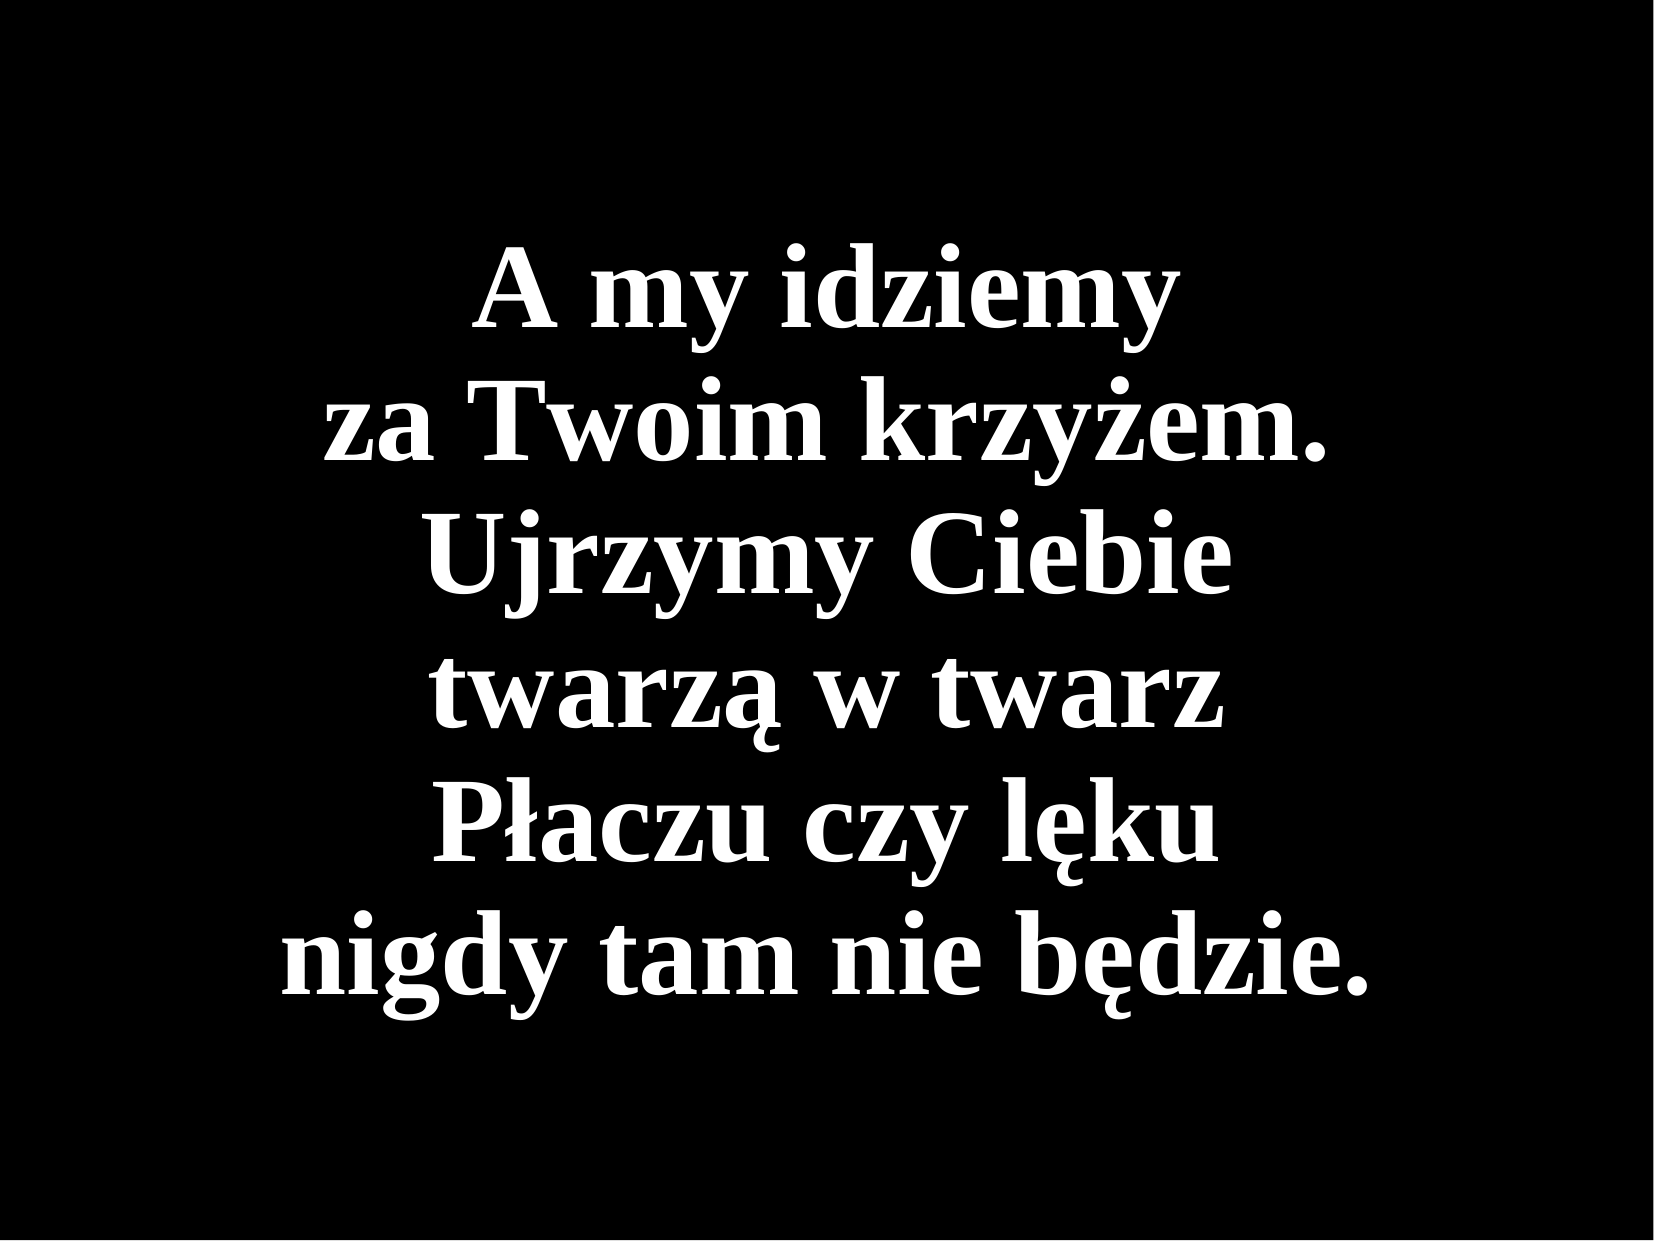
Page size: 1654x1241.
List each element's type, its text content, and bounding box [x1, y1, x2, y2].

title A my idziemy za Twoim krzyżem. Ujrzymy Ciebie twarzą w twarz Płaczu czy lęku nigdy tam nie będzie. [0, 0, 1654, 1241]
